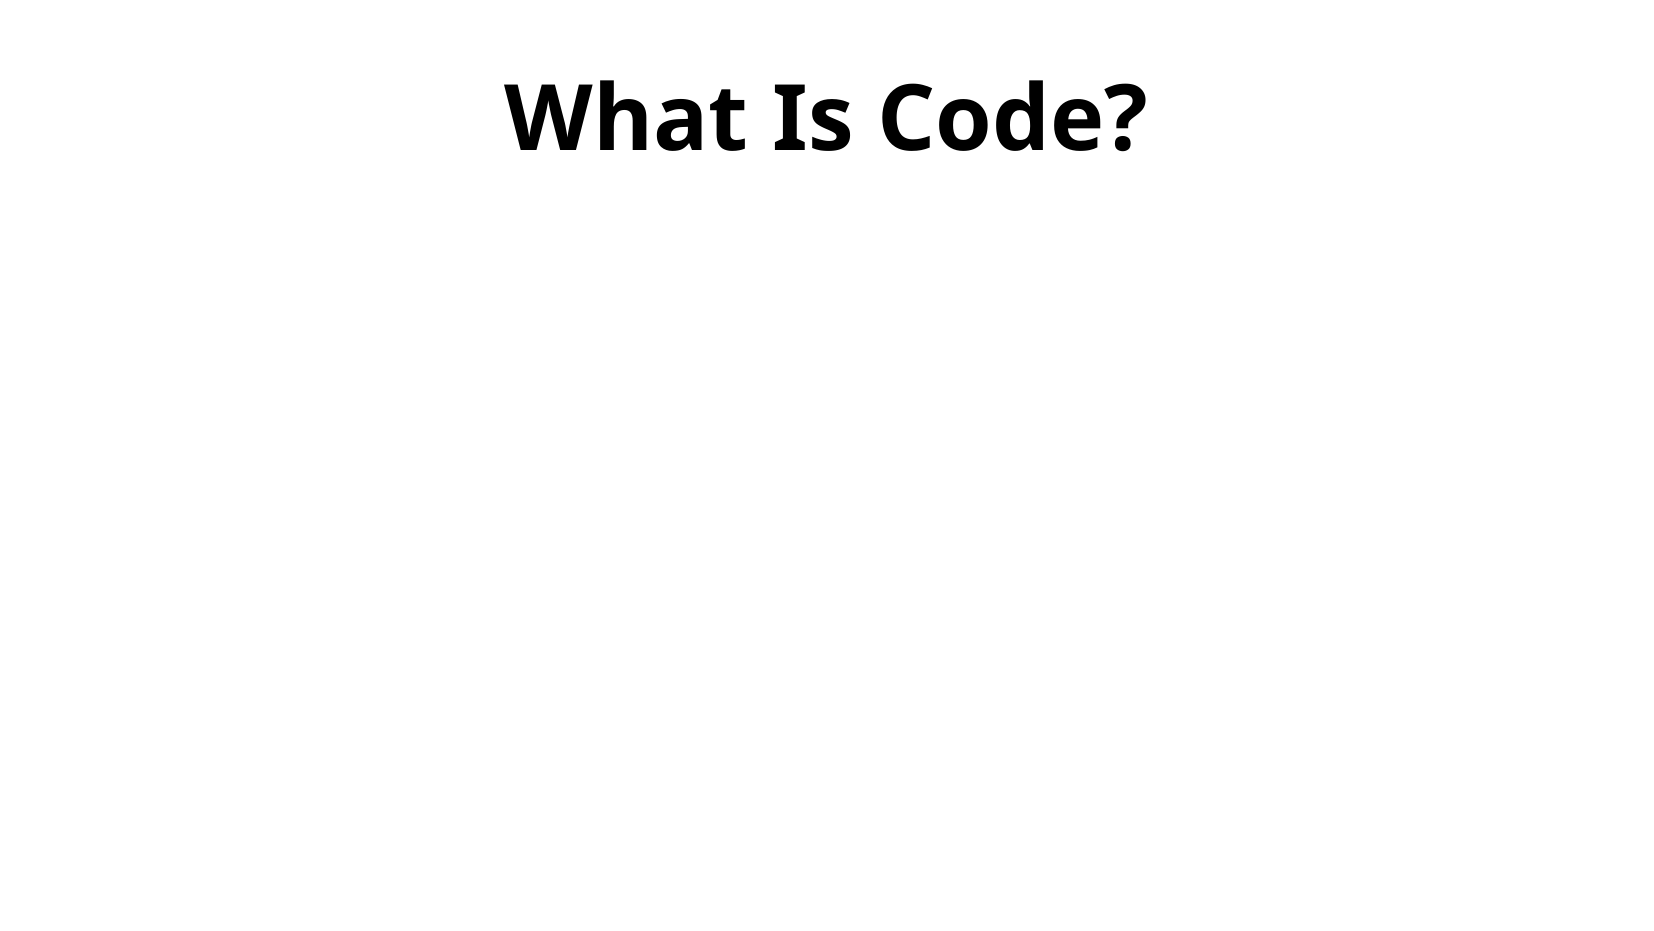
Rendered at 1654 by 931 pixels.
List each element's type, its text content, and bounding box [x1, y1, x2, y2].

title What Is Code? [82, 37, 1571, 193]
